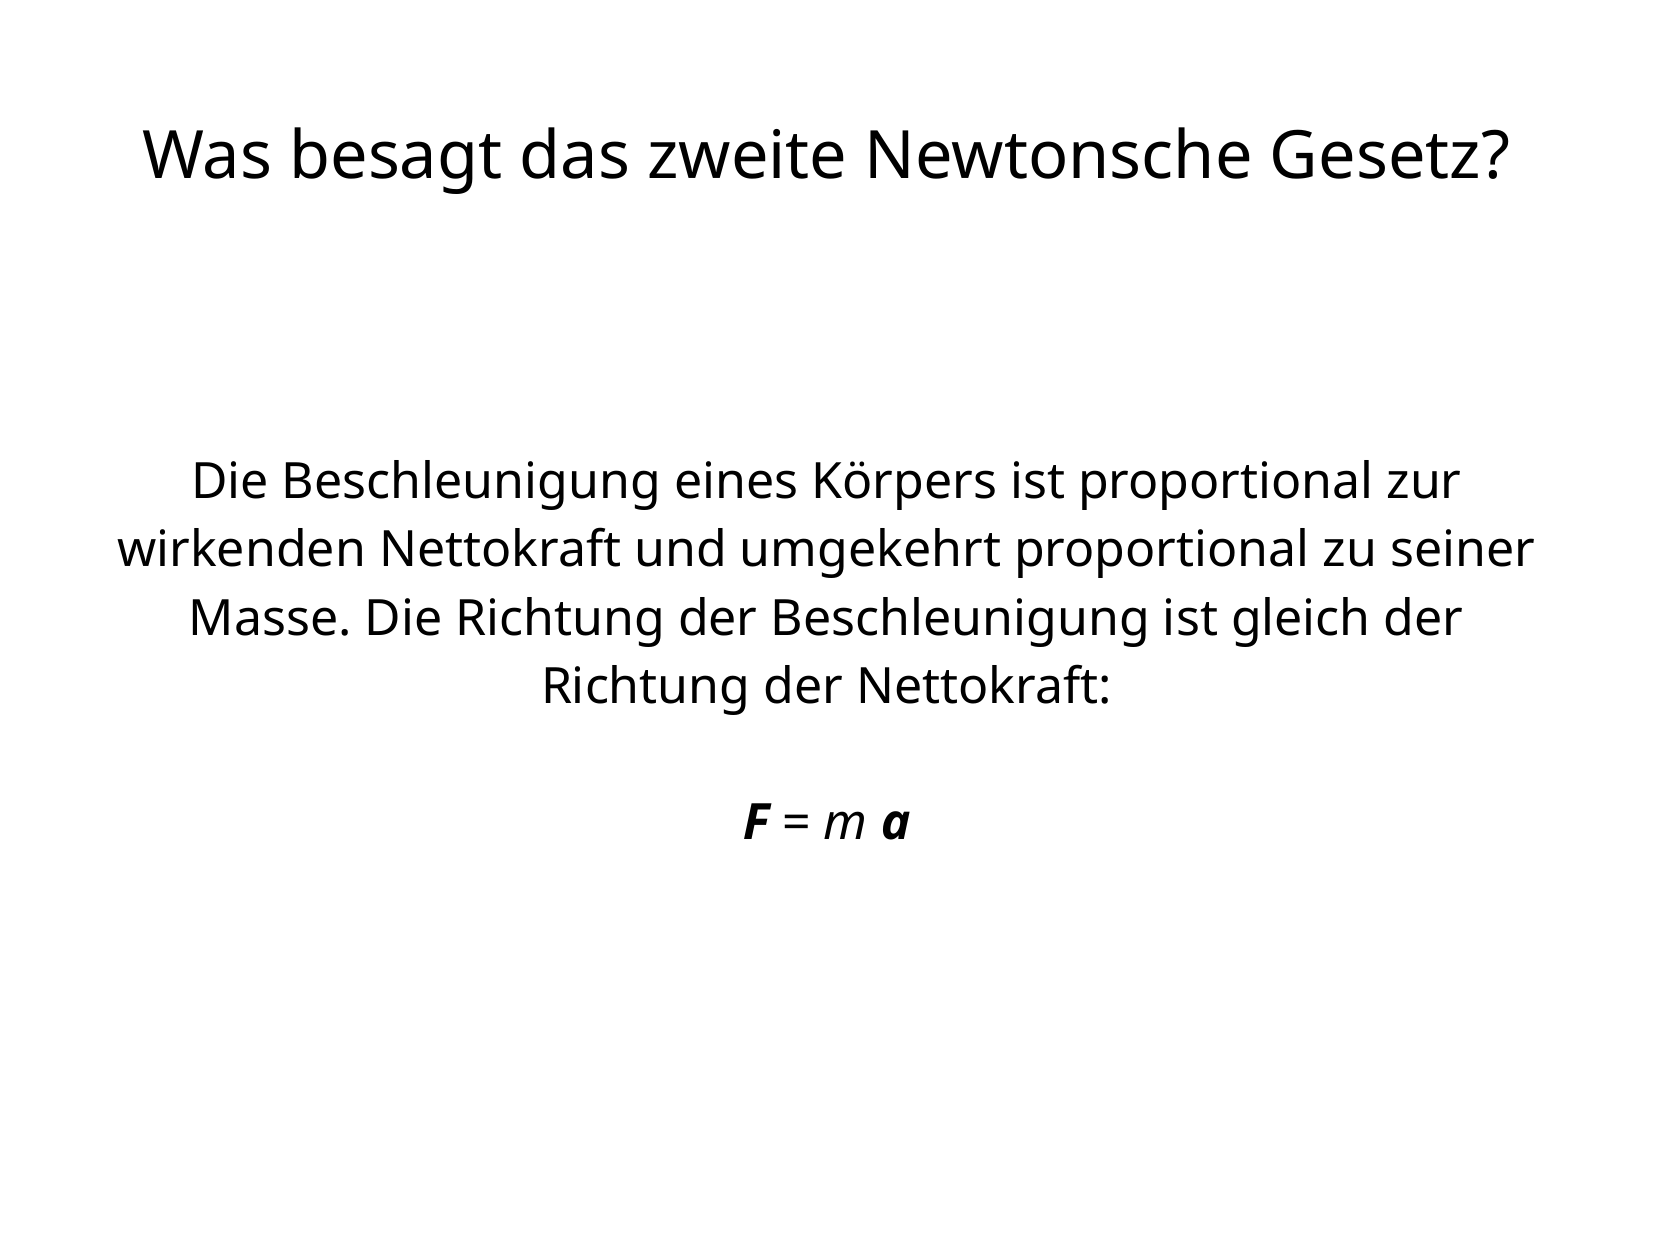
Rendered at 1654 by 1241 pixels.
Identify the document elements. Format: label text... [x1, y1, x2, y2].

subtitle Die Beschleunigung eines Körpers ist proportional zur wirkenden Nettokraft und umgekehrt proportional zu seiner Masse. Die Richtung der Beschleunigung ist gleich der Richtung der Nettokraft: F = m a [82, 290, 1571, 1010]
title Was besagt das zweite Newtonsche Gesetz? [82, 49, 1571, 257]
